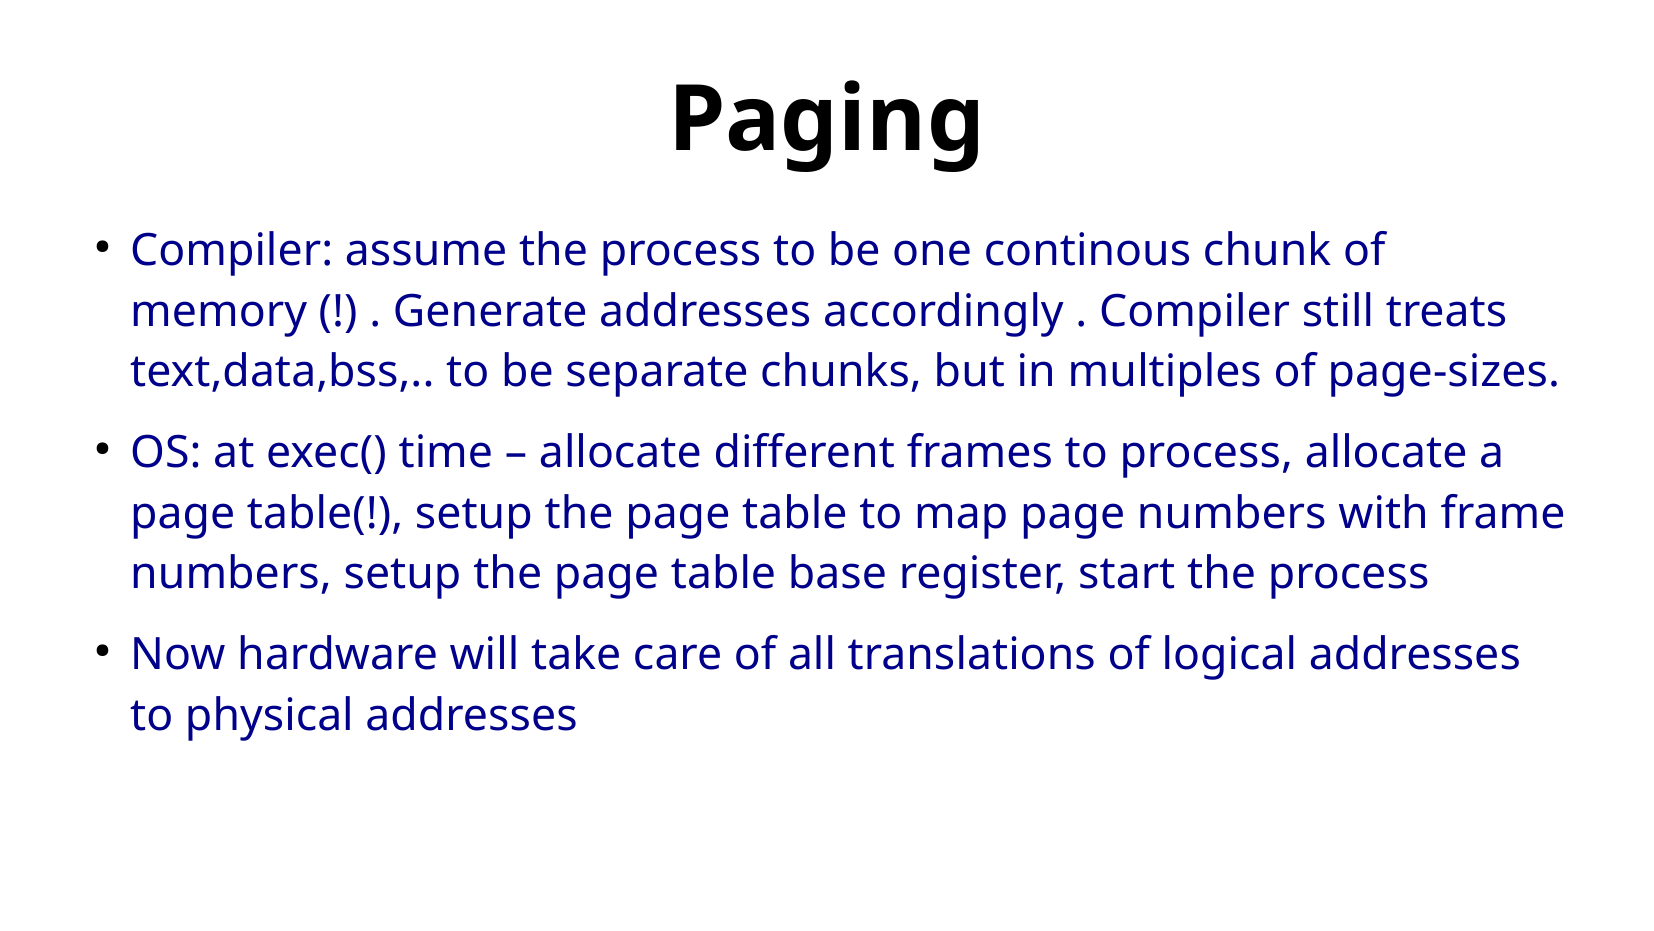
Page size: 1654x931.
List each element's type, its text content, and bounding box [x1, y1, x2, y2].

title Paging [82, 37, 1571, 193]
list Compiler: assume the process to be one continous chunk of memory (!) . Generate addresses accordingly . Compiler still treats text,data,bss,.. to be separate chunks, but in multiples of page-sizes. OS: at exec() time – allocate different frames to process, allocate a page table(!), setup the page table to map page numbers with frame numbers, setup the page table base register, start the process Now hardware will take care of all translations of logical addresses to physical addresses [82, 217, 1571, 758]
